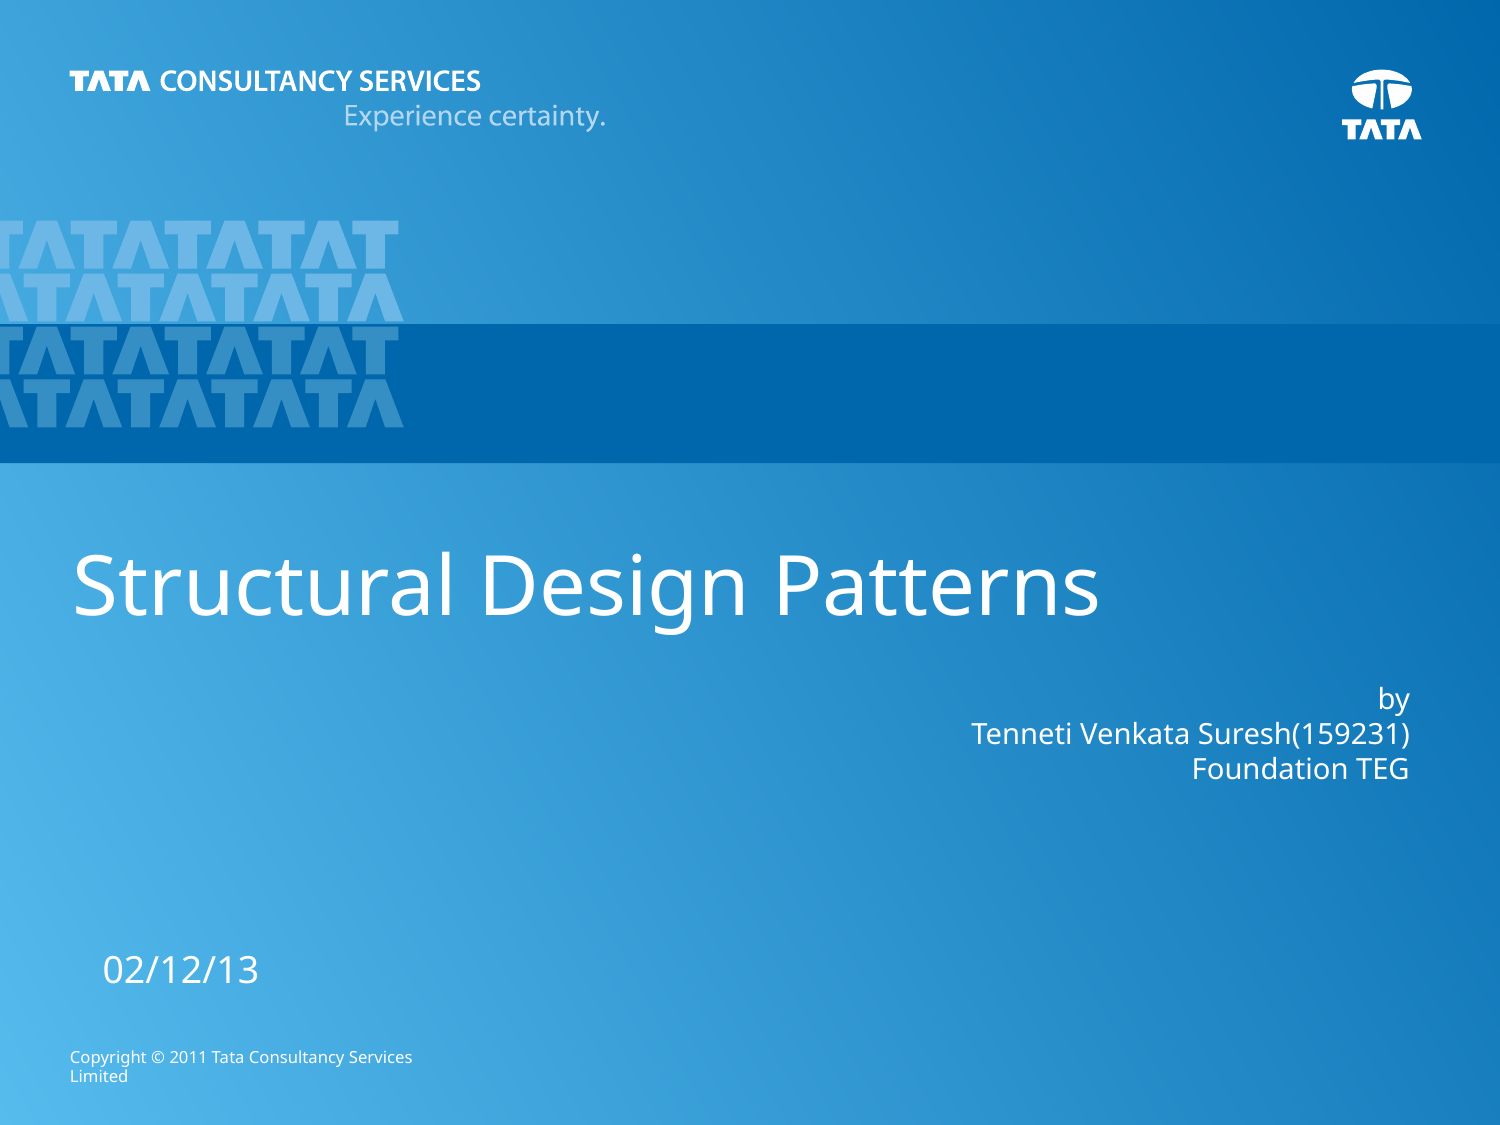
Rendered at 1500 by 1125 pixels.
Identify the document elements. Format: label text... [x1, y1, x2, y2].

title Structural Design Patterns [58, 525, 1334, 625]
text_box 02/12/13 [102, 945, 260, 997]
subtitle by Tenneti Venkata Suresh(159231) Foundation TEG [75, 673, 1425, 815]
